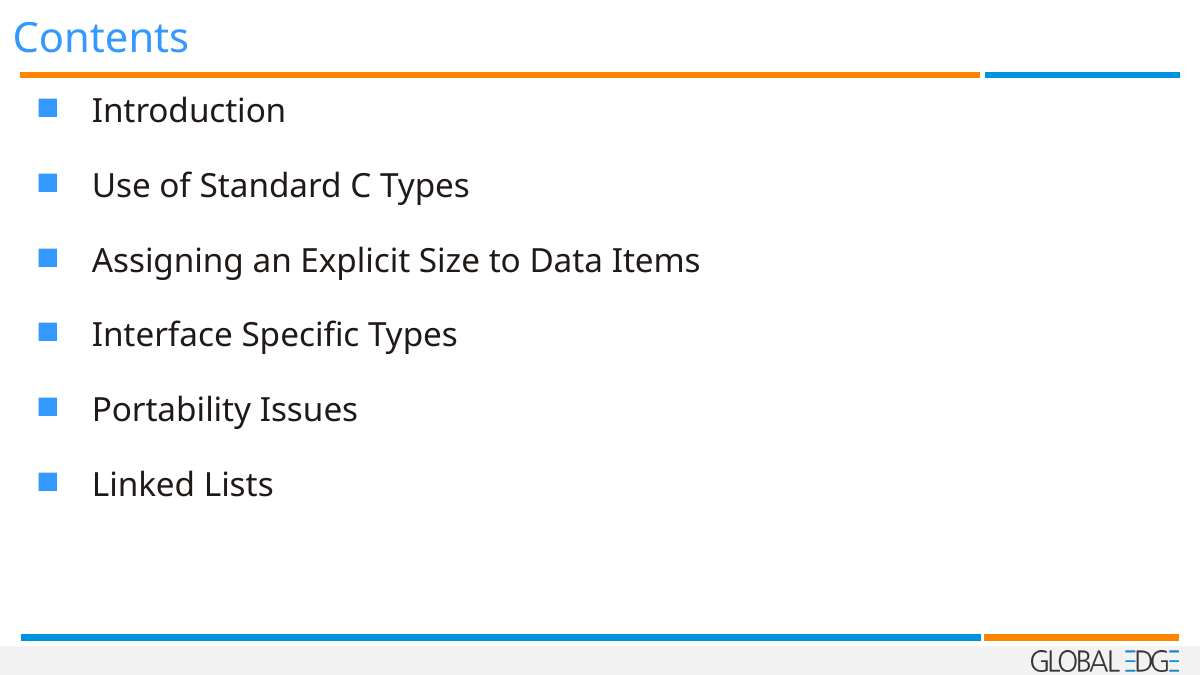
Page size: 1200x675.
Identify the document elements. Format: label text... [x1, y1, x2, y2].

title Contents [12, 9, 1088, 63]
list Introduction Use of Standard C Types Assigning an Explicit Size to Data Items Interface Specific Types Portability Issues Linked Lists [21, 86, 1170, 615]
picture [1031, 650, 1179, 672]
